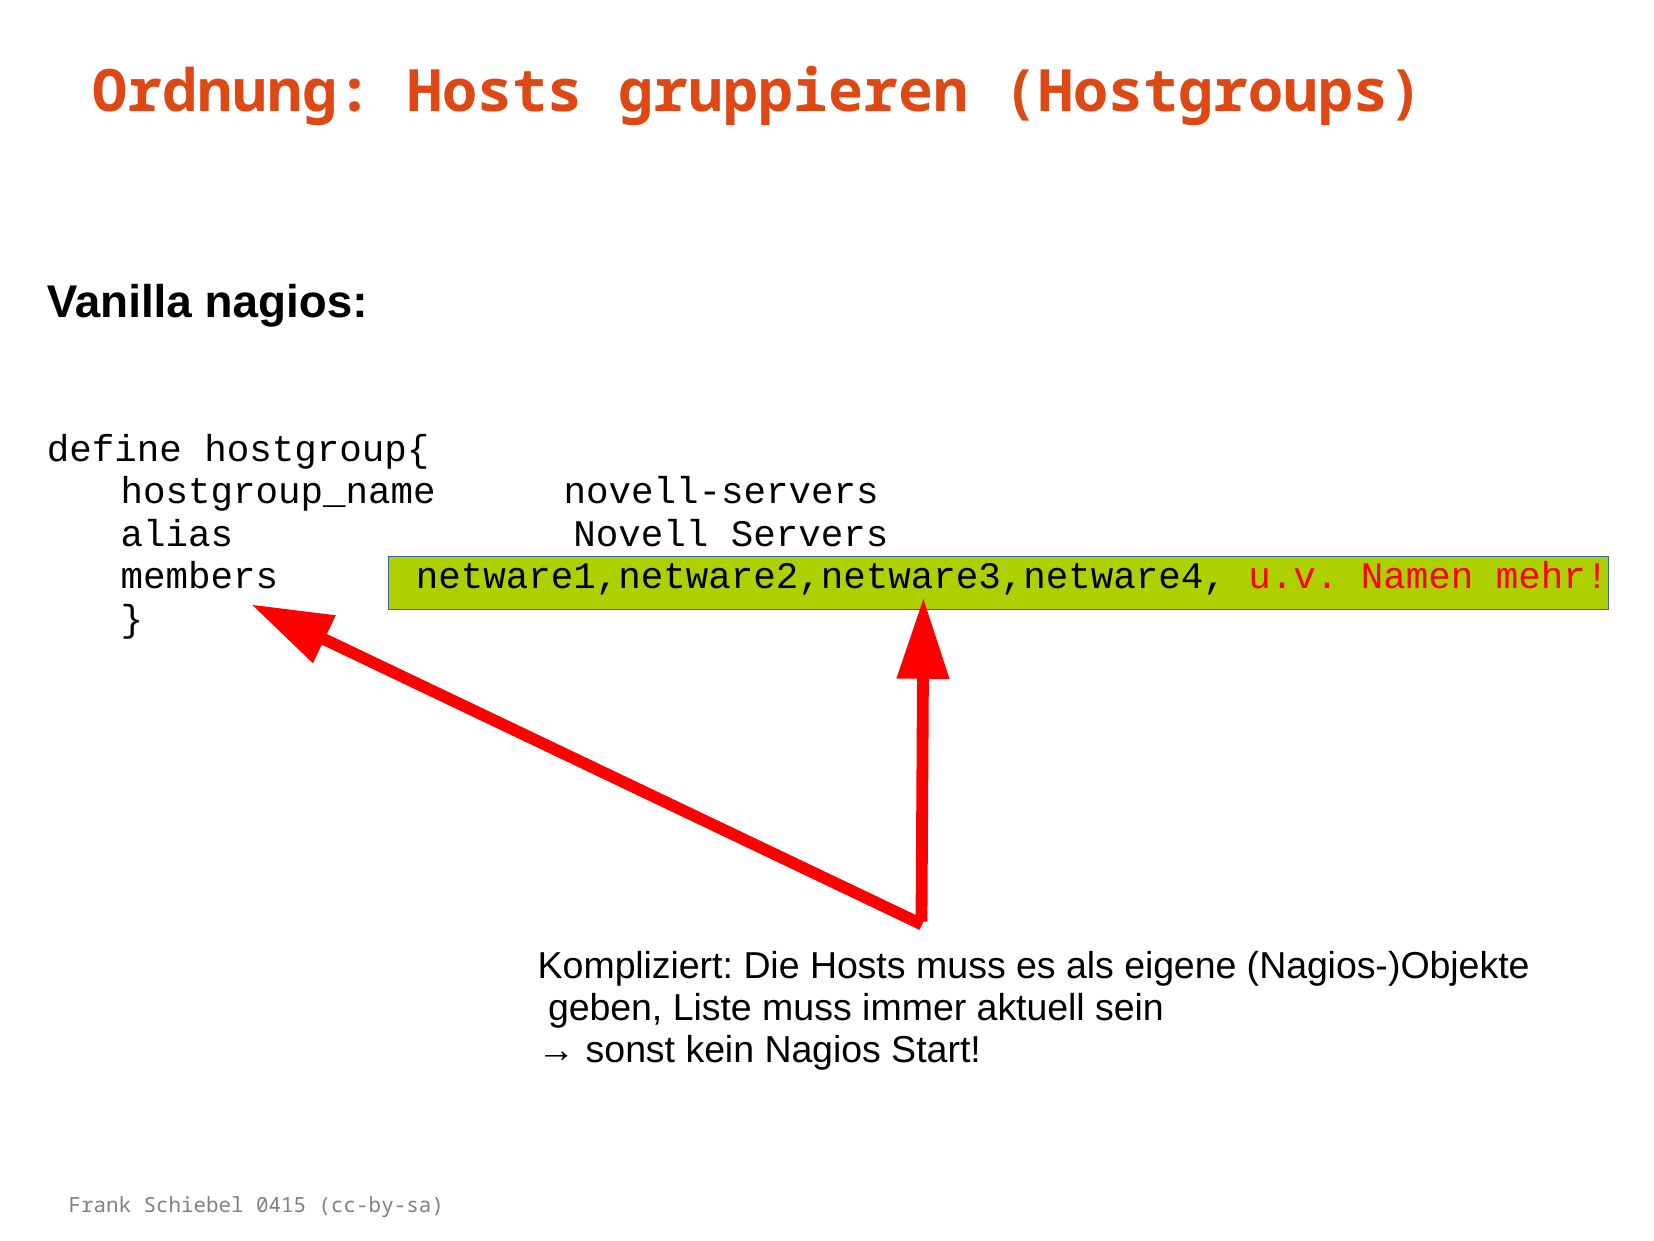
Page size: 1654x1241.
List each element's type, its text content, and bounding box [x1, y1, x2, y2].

text_box Ordnung: Hosts gruppieren (Hostgroups) [78, 42, 1449, 117]
text_box Vanilla nagios: define hostgroup{ hostgroup_name novell-servers alias Novell Servers members netware1,netware2,netware3,netware4, u.v. Namen mehr! } [32, 166, 1624, 652]
text_box Kompliziert: Die Hosts muss es als eigene (Nagios-)Objekte geben, Liste muss immer aktuell sein → sonst kein Nagios Start! [522, 937, 1545, 1079]
